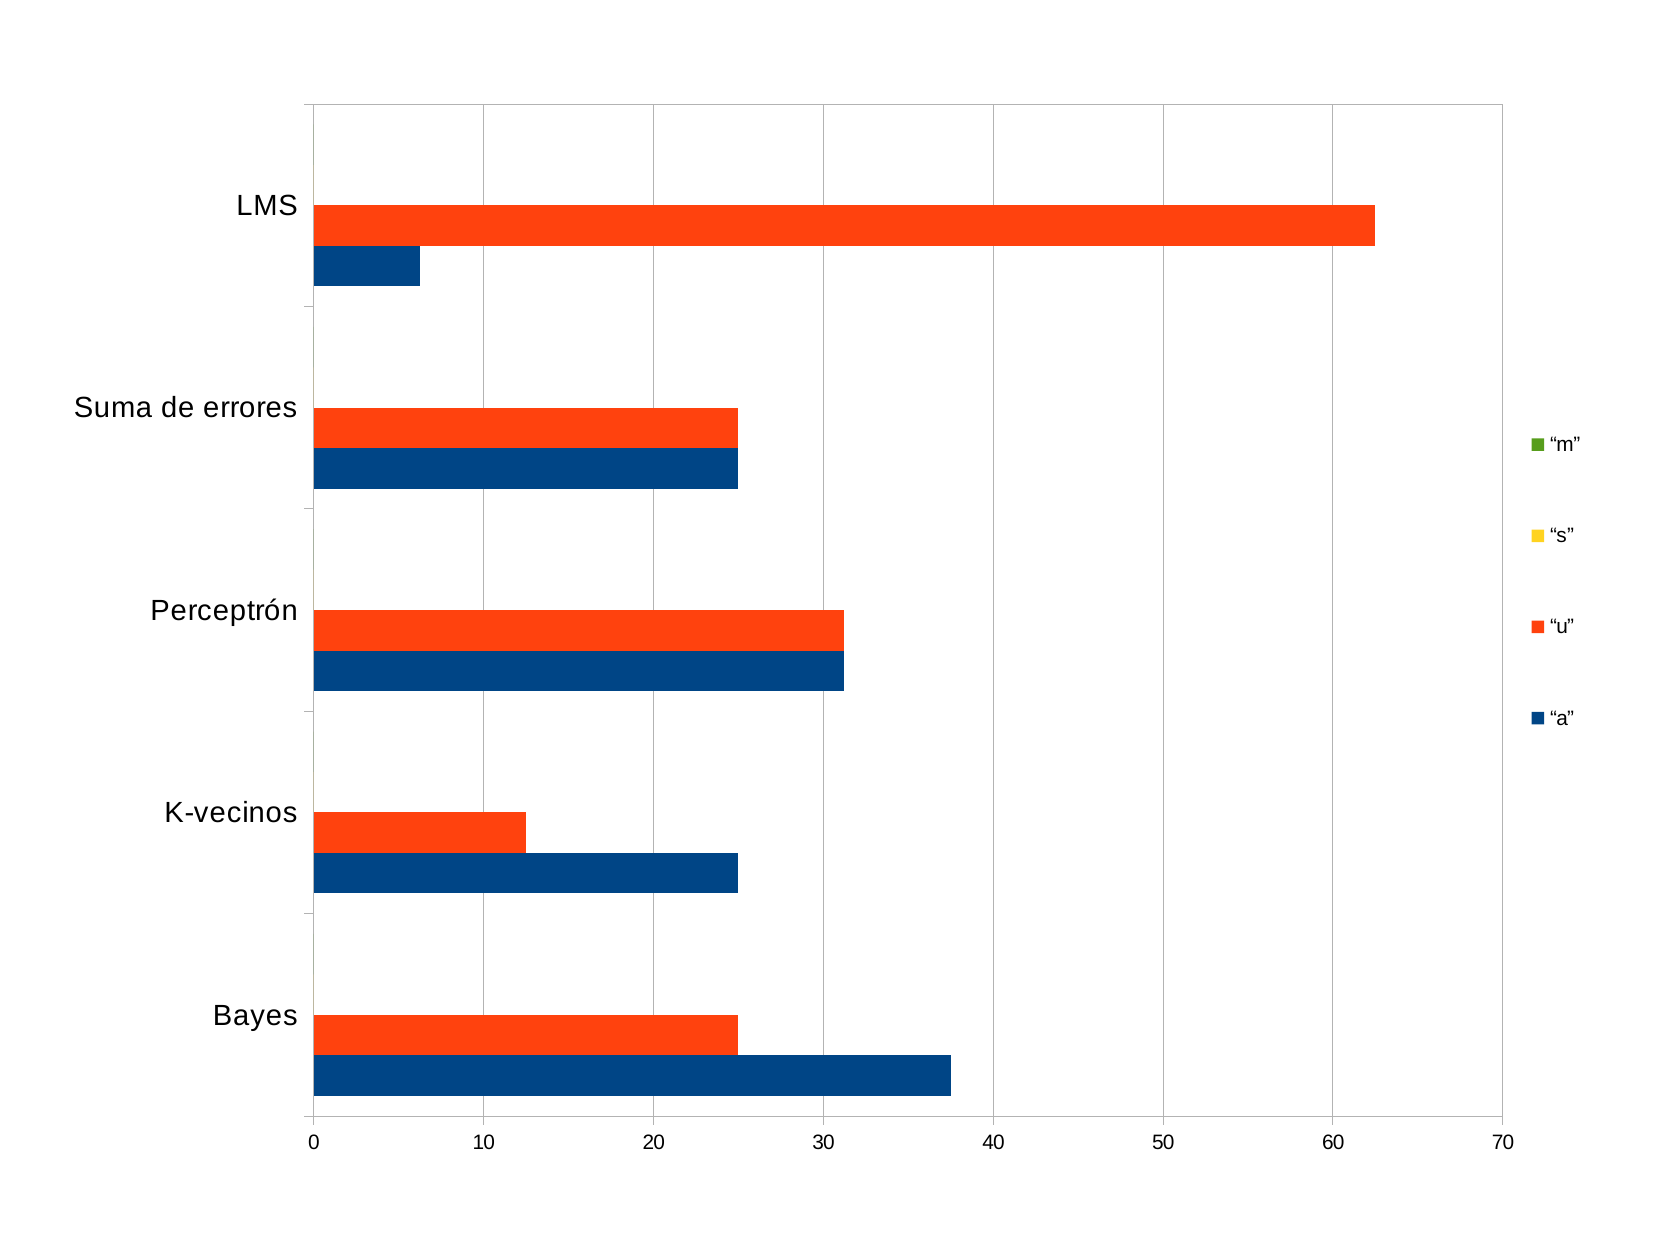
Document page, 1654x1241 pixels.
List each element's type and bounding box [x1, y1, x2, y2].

chart [17, 0, 1654, 1205]
